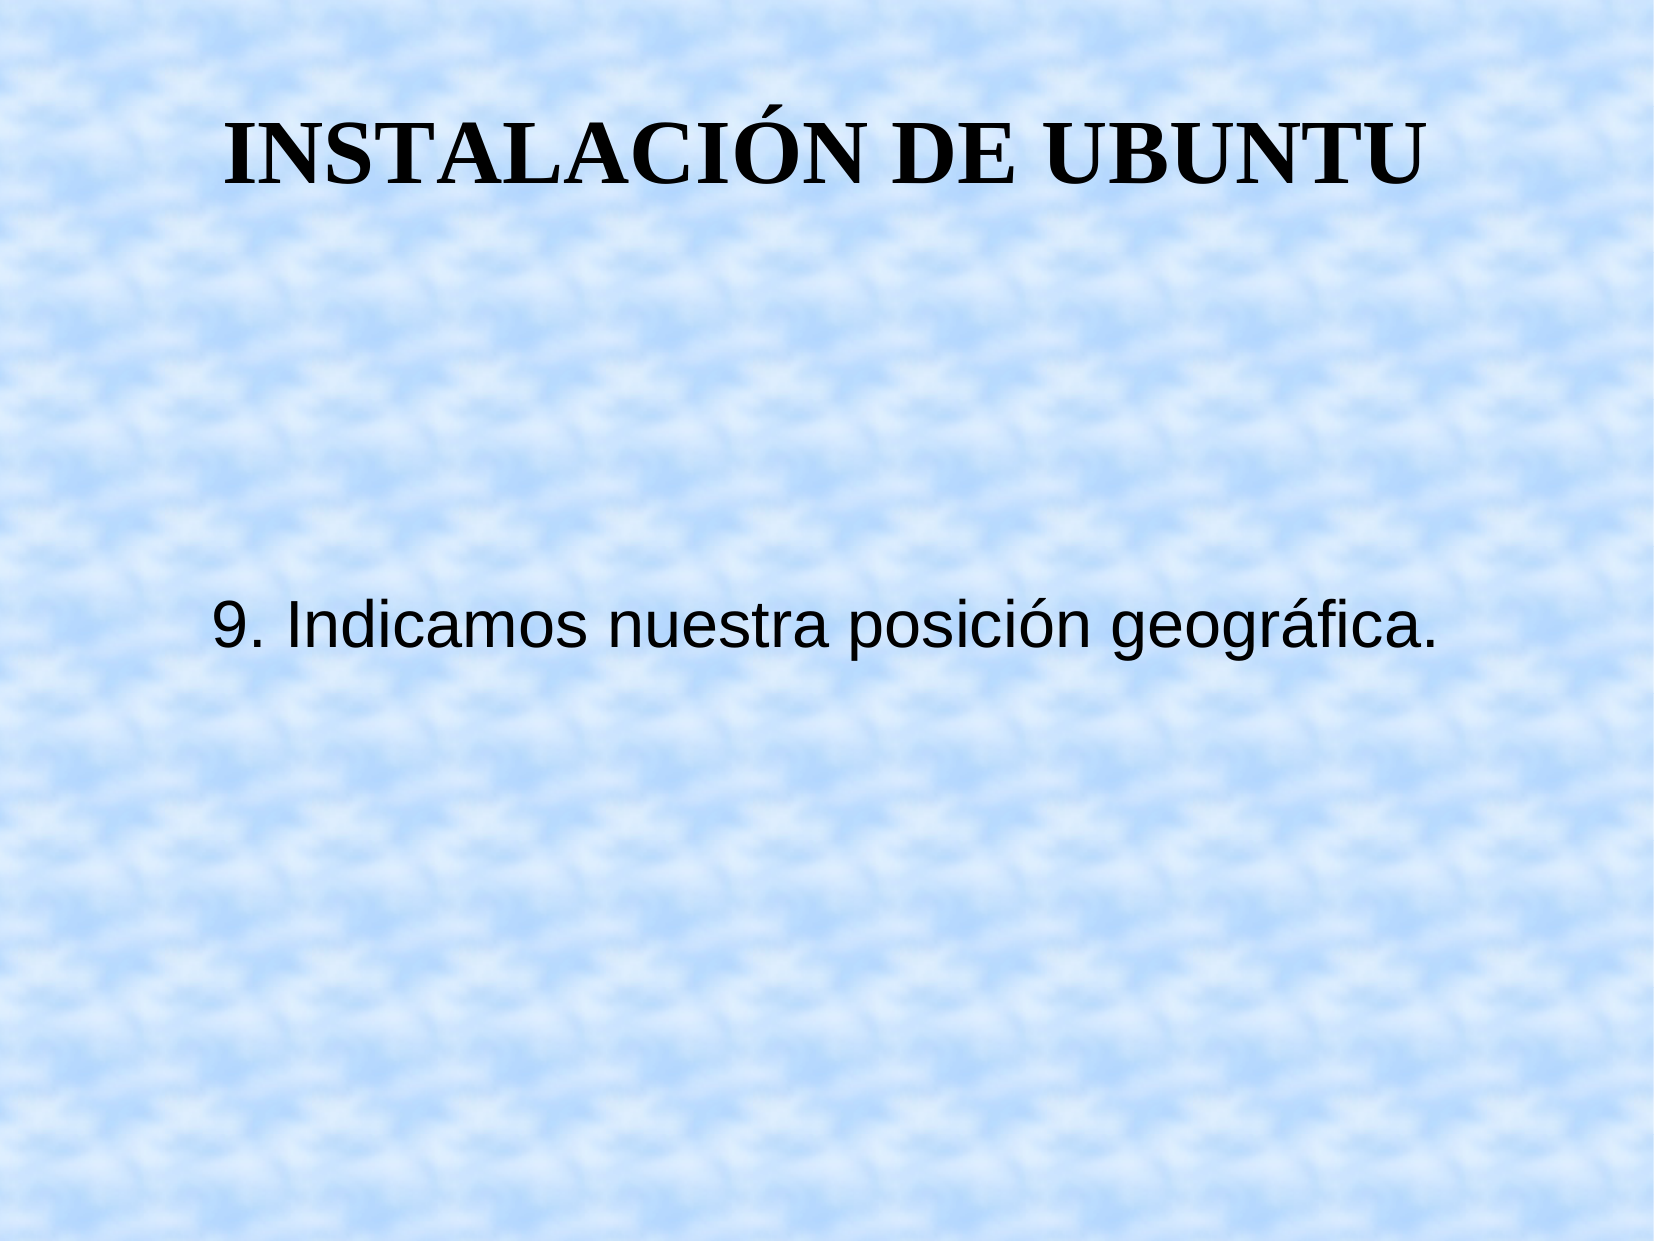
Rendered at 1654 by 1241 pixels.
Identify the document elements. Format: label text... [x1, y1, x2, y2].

title INSTALACIÓN DE UBUNTU [82, 56, 1571, 249]
subtitle 9. Indicamos nuestra posición geográfica. [82, 297, 1571, 1102]
picture [0, 0, 1654, 1241]
